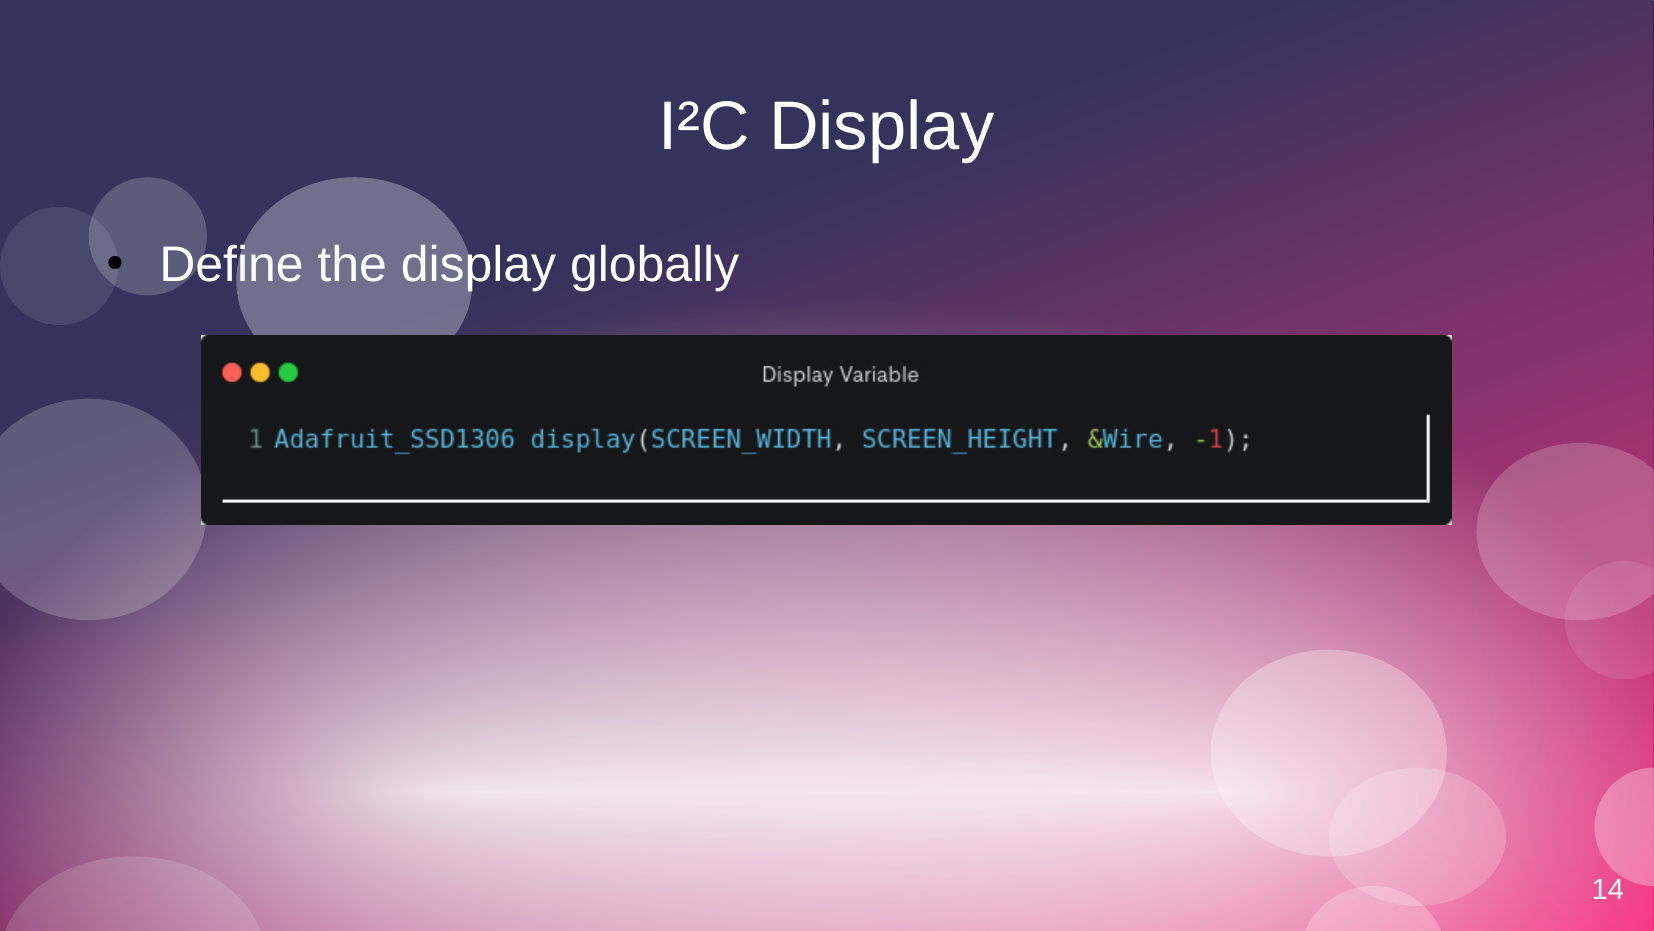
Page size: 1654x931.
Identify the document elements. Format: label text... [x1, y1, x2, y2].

title I²C Display [88, 44, 1565, 207]
list Define the display globally [88, 236, 1565, 301]
picture [201, 335, 1452, 526]
